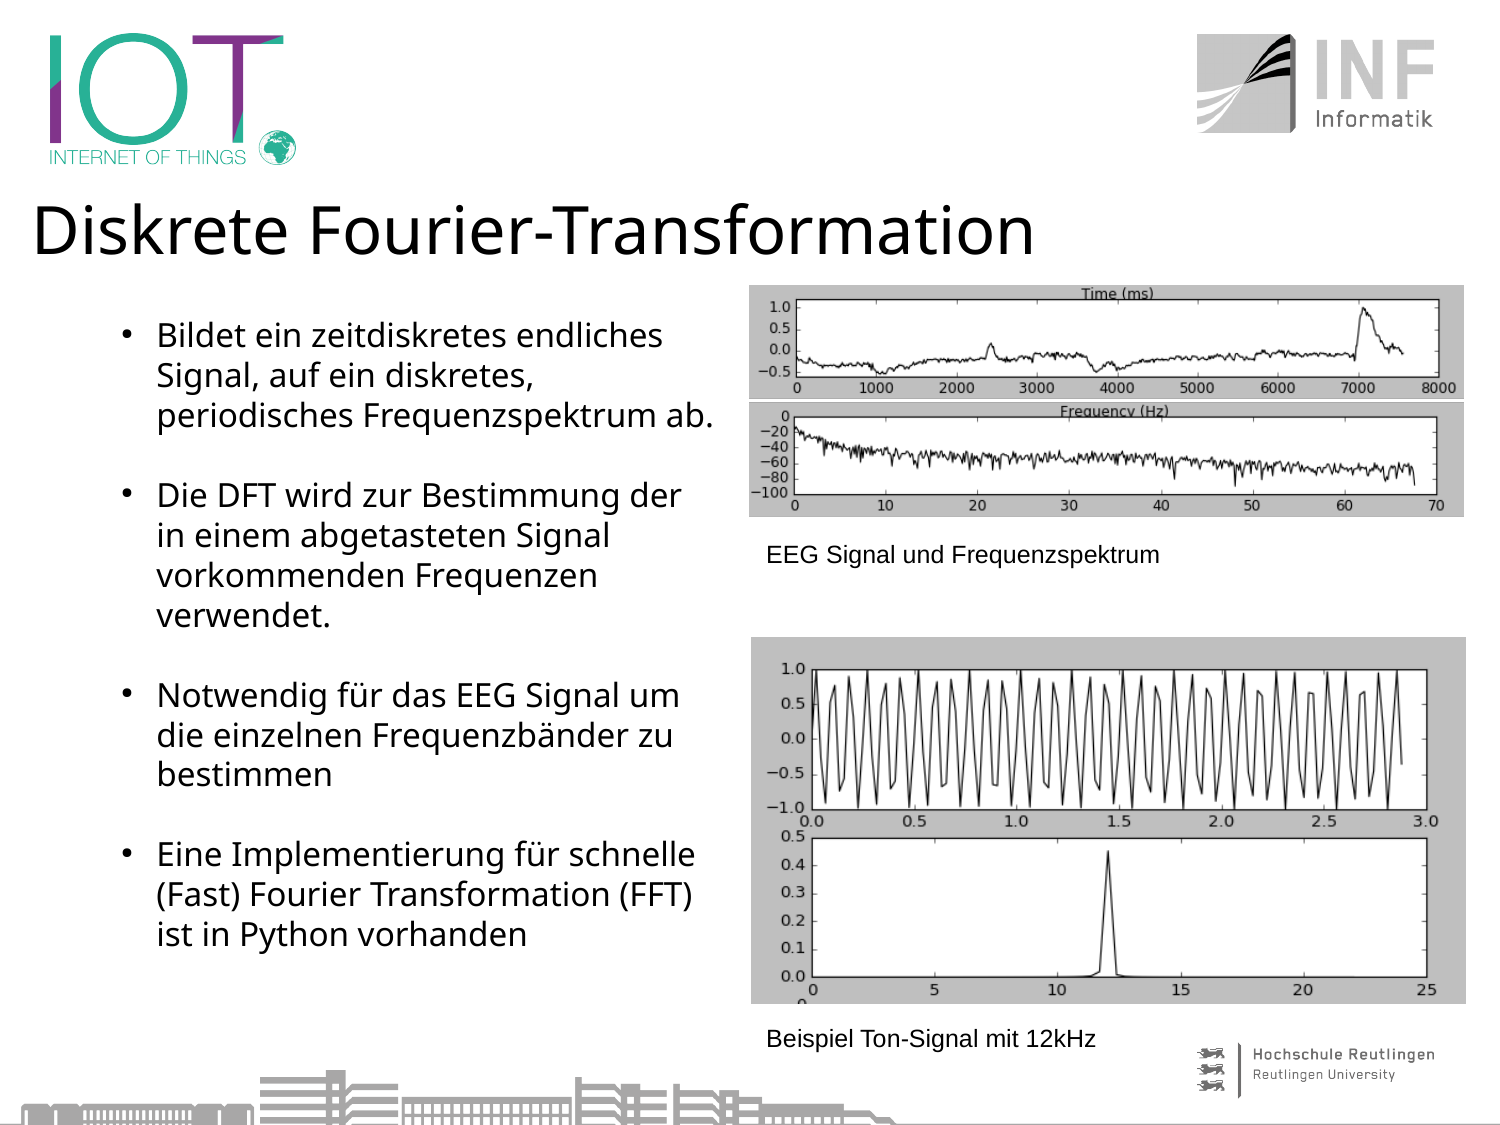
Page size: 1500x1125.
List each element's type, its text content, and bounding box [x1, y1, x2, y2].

picture [751, 637, 1466, 1004]
picture [0, 1042, 1500, 1125]
text_box Bildet ein zeitdiskretes endliches Signal, auf ein diskretes, periodisches Frequenzspektrum ab. Die DFT wird zur Bestimmung der in einem abgetasteten Signal vorkommenden Frequenzen verwendet. Notwendig für das EEG Signal um die einzelnen Frequenzbänder zu bestimmen Eine Implementierung für schnelle (Fast) Fourier Transformation (FFT) ist in Python vorhanden [106, 307, 733, 1040]
picture [749, 285, 1464, 520]
text_box Diskrete Fourier-Transformation [16, 180, 1464, 284]
picture [1197, 34, 1434, 133]
text_box EEG Signal und Frequenzspektrum [751, 533, 1418, 591]
text_box Beispiel Ton-Signal mit 12kHz [751, 1017, 1418, 1075]
picture [50, 33, 296, 165]
